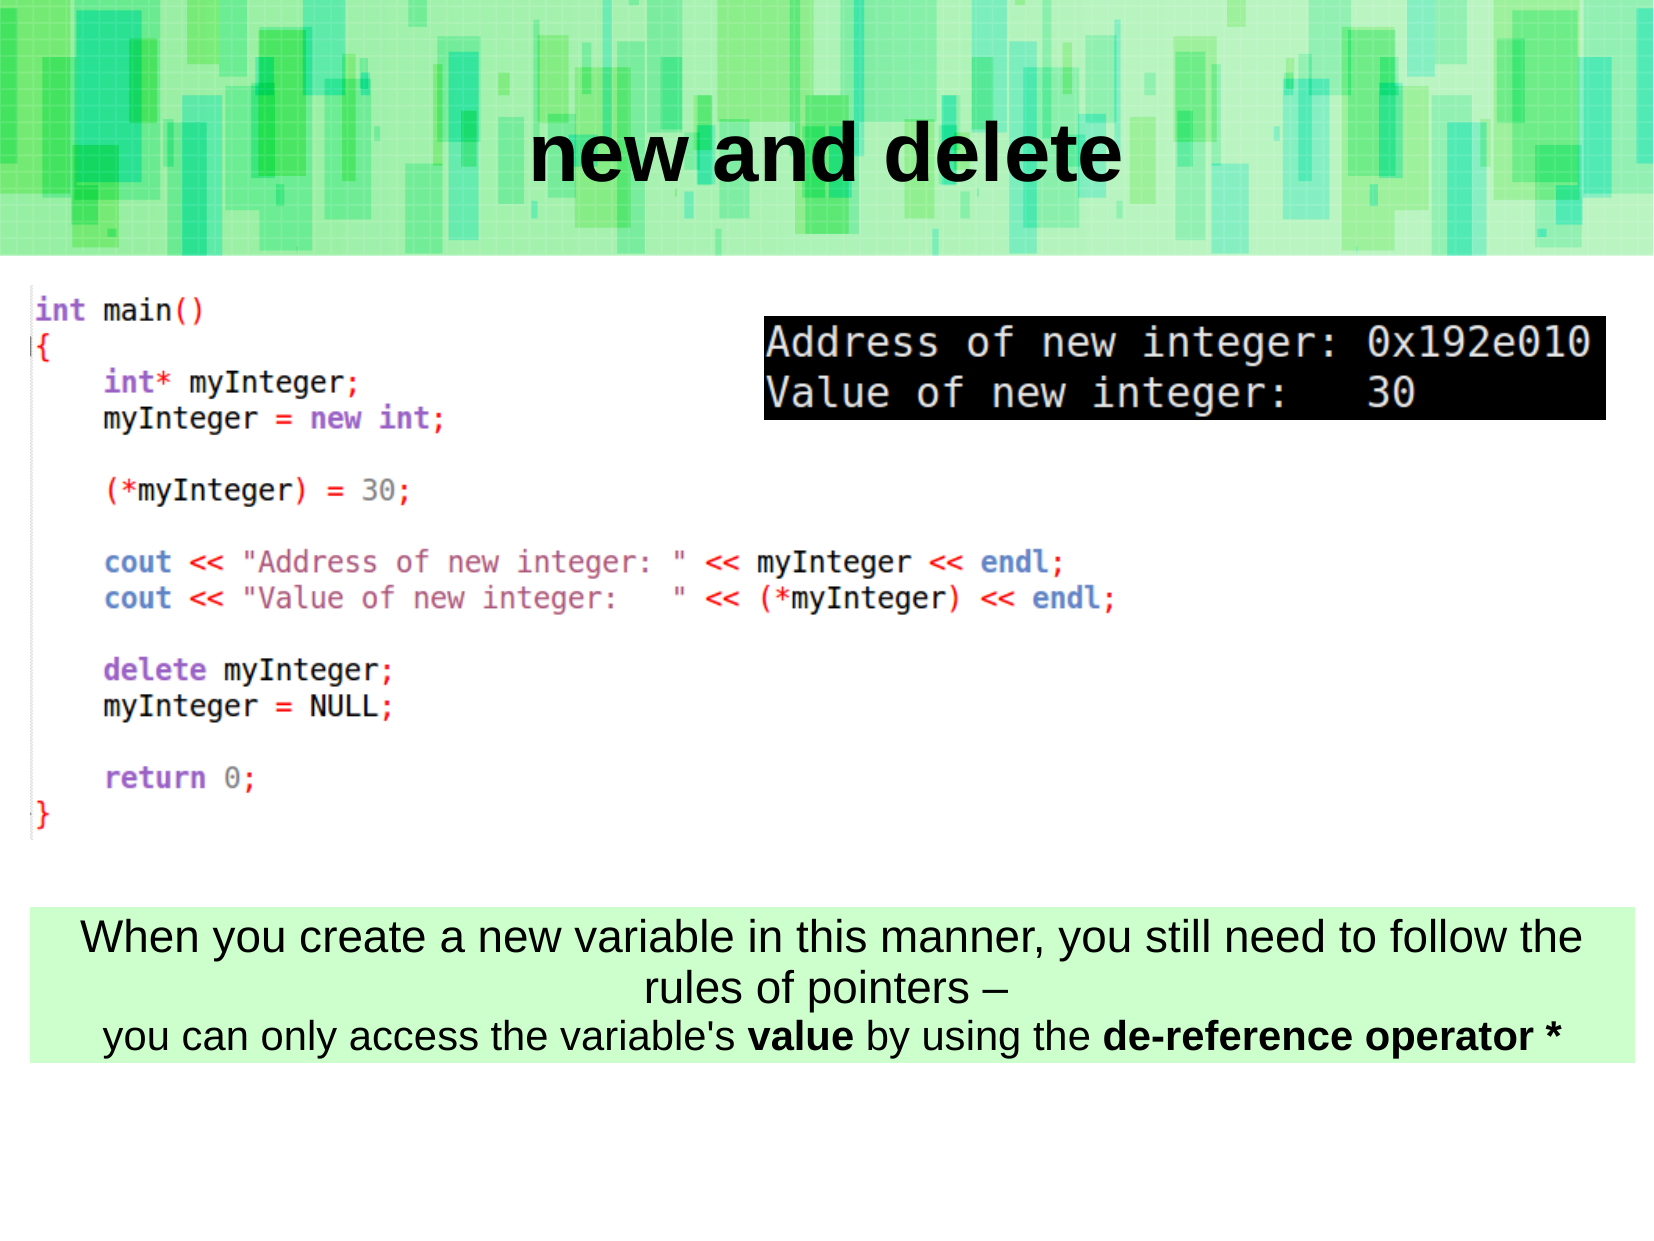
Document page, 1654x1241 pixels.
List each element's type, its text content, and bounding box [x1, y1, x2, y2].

picture [0, 0, 1654, 1241]
title new and delete [82, 49, 1571, 257]
text_box When you create a new variable in this manner, you still need to follow the rules of pointers – you can only access the variable's value by using the de-reference operator * [30, 907, 1636, 1063]
